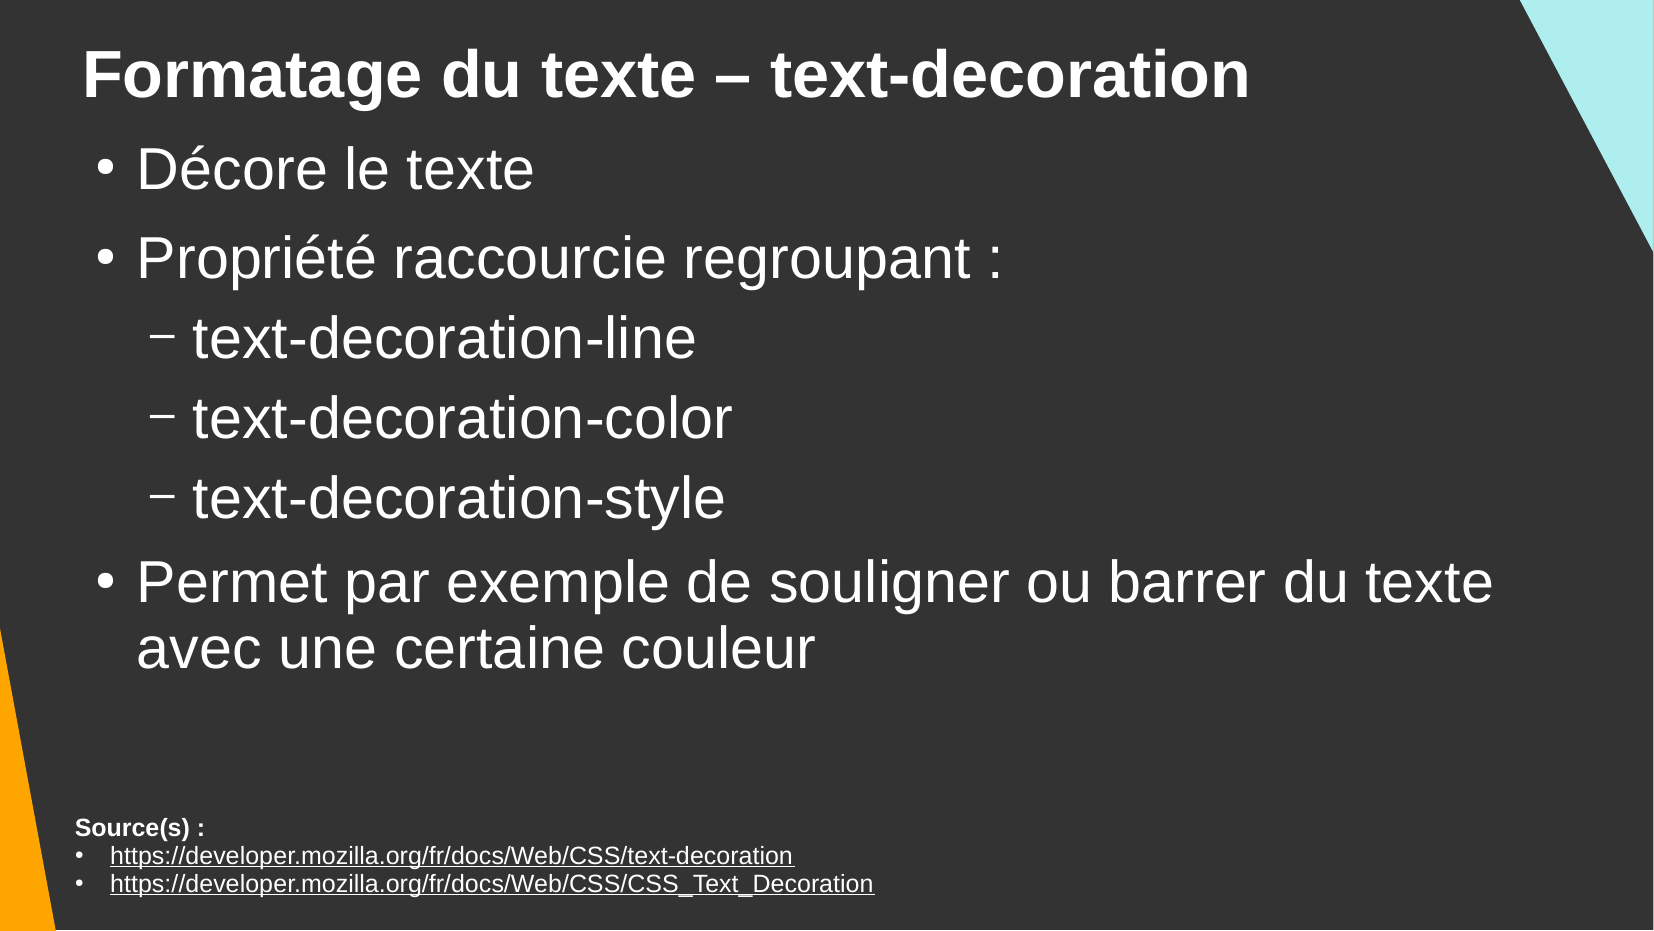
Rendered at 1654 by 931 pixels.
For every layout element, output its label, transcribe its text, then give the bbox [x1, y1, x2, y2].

title Formatage du texte – text-decoration [82, 37, 1571, 114]
text_box [1519, 0, 1654, 254]
list Décore le texte Propriété raccourcie regroupant : text-decoration-line text-decoration-color text-decoration-style Permet par exemple de souligner ou barrer du texte avec une certaine couleur [80, 135, 1605, 683]
text_box [0, 628, 56, 931]
text_box Source(s) : https://developer.mozilla.org/fr/docs/Web/CSS/text-decoration https://developer.mozilla.org/fr/docs/Web/CSS/CSS_Text_Decoration [60, 806, 1546, 905]
